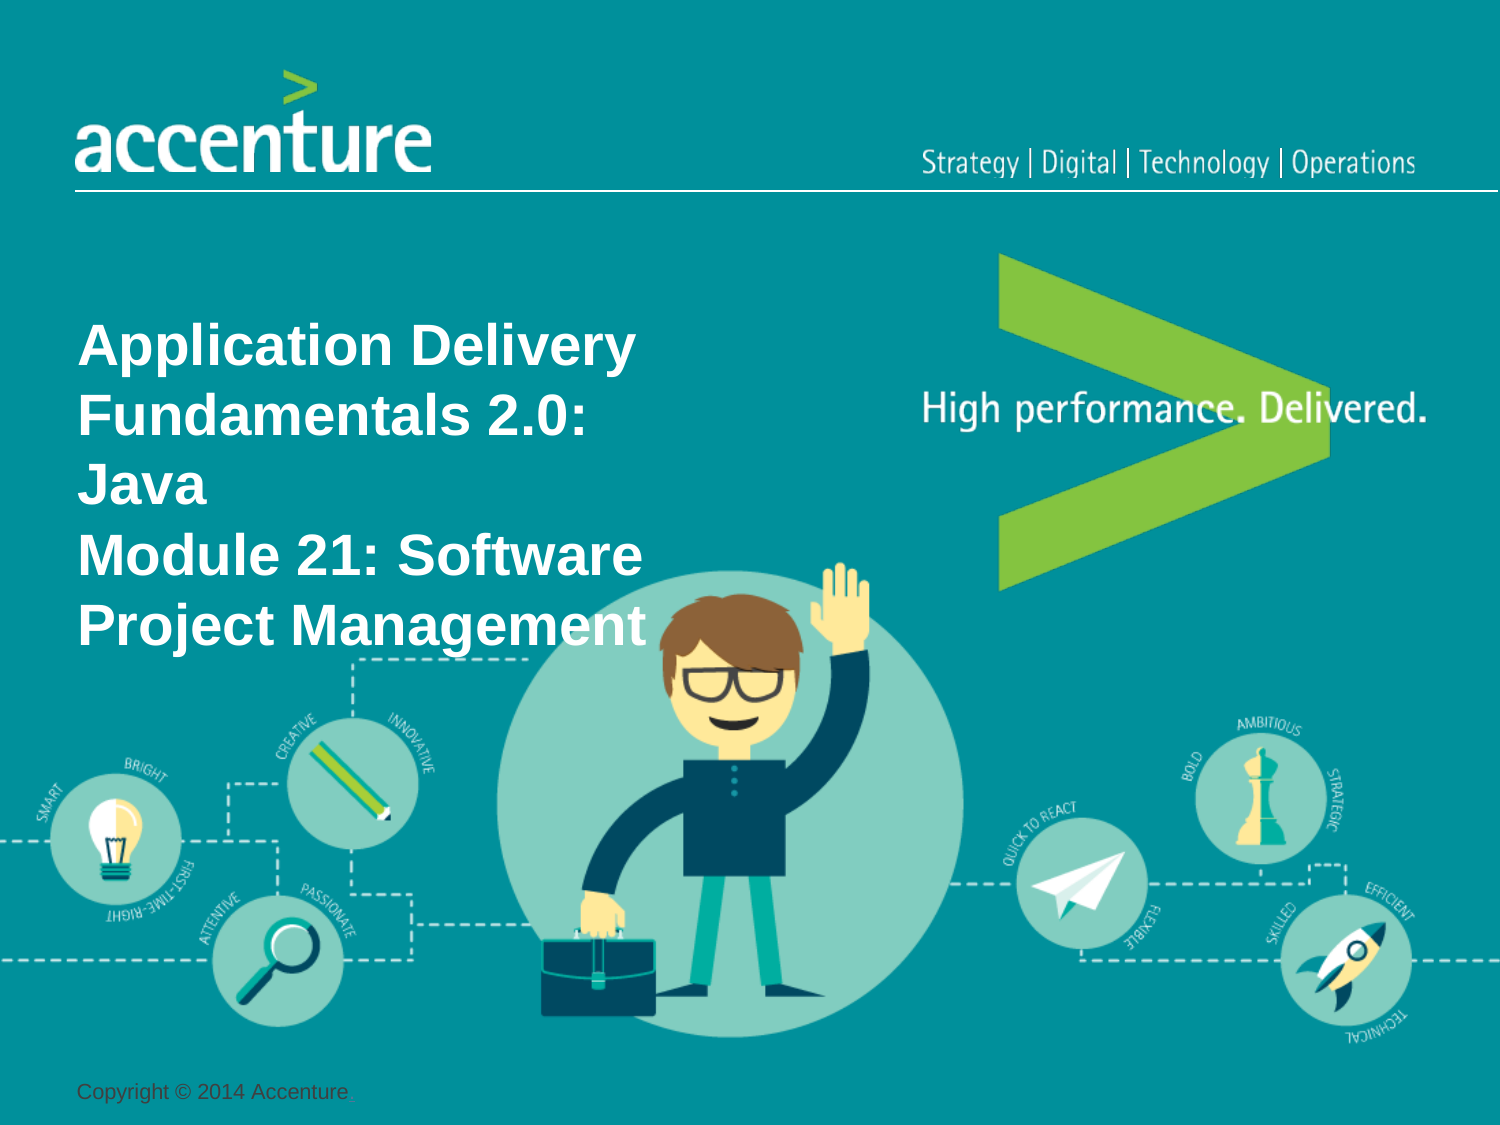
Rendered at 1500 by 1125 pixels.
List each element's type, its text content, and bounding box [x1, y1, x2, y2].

picture [0, 0, 1500, 1125]
title Application Delivery Fundamentals 2.0: Java Module 21: Software Project Management [77, 299, 677, 394]
